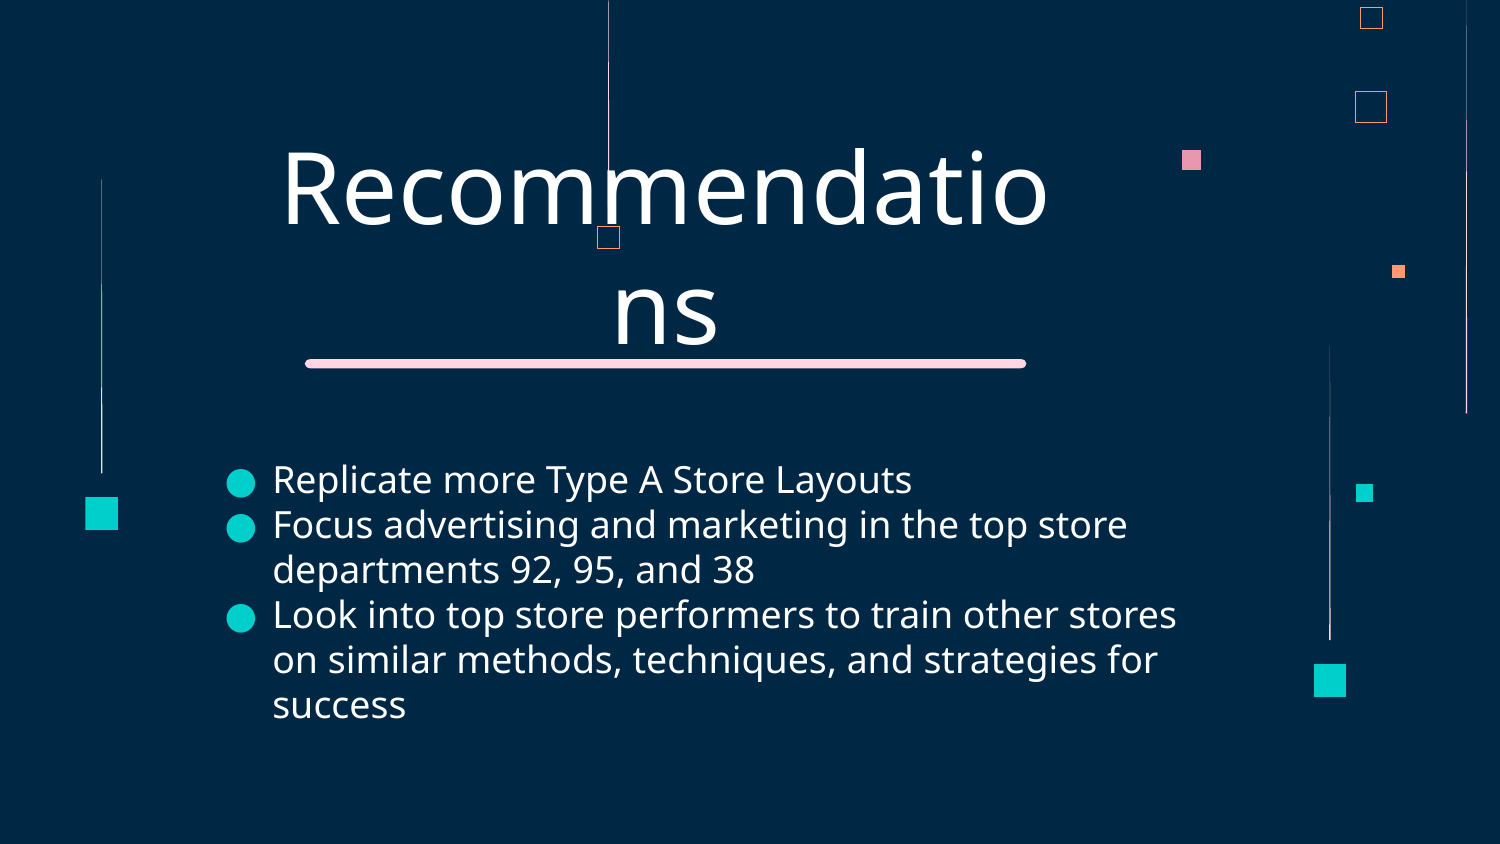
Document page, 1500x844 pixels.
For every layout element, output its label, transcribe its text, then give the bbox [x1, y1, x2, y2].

text_box [304, 359, 1027, 369]
subtitle Replicate more Type A Store Layouts Focus advertising and marketing in the top store departments 92, 95, and 38 Look into top store performers to train other stores on similar methods, techniques, and strategies for success [182, 396, 1242, 762]
title Recommendations [237, 242, 1094, 380]
